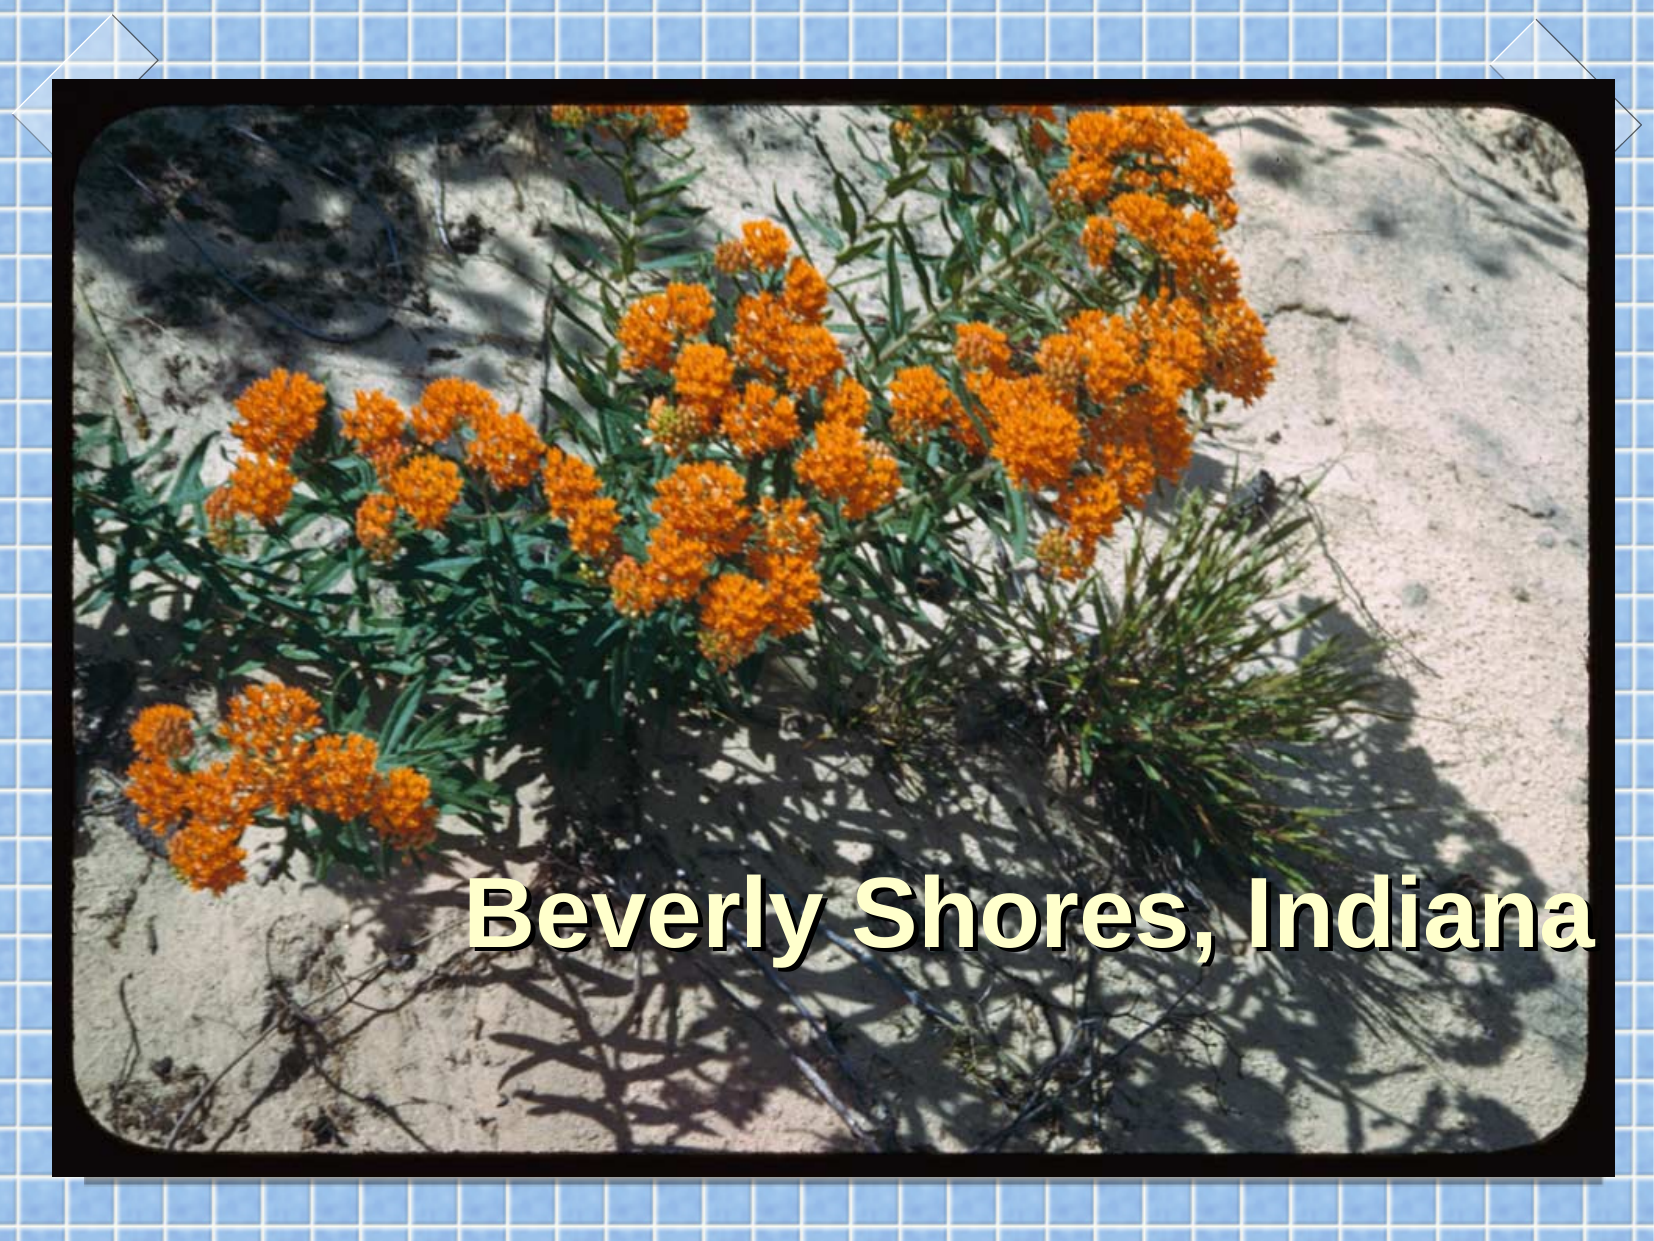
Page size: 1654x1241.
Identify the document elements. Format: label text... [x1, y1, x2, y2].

text_box Beverly Shores, Indiana Carla Beard [448, 849, 1611, 1088]
picture [0, 0, 1654, 1241]
